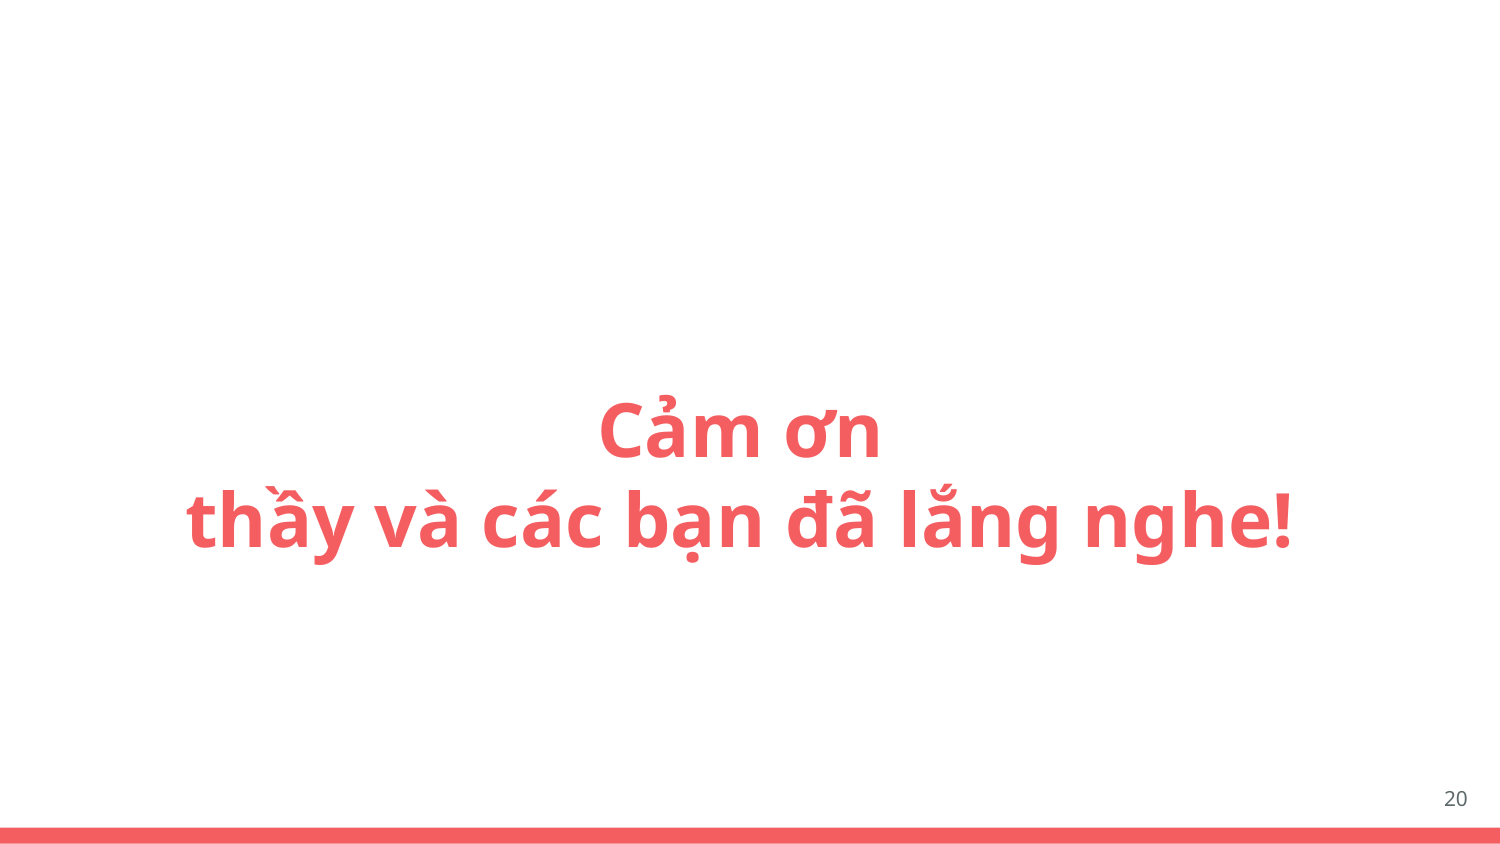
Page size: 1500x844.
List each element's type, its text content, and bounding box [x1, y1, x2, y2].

slide_number <number> [1392, 767, 1483, 833]
title Cảm ơn thầy và các bạn đã lắng nghe! [51, 312, 1449, 578]
